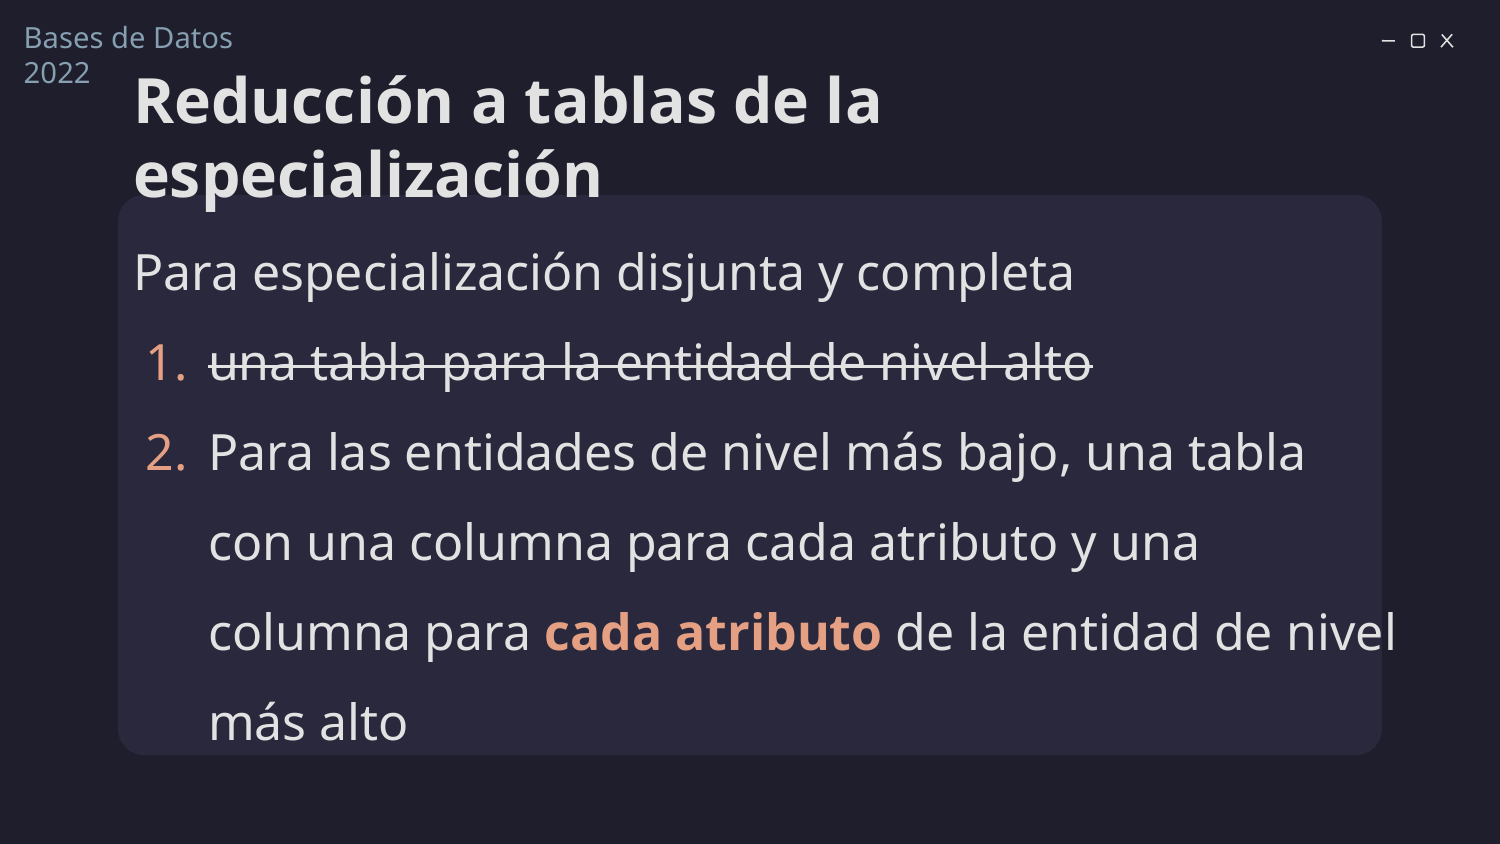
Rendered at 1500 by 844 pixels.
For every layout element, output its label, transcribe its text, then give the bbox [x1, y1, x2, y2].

list Para especialización disjunta y completa una tabla para la entidad de nivel alto Para las entidades de nivel más bajo, una tabla con una columna para cada atributo y una columna para cada atributo de la entidad de nivel más alto [118, 195, 1419, 750]
title Reducción a tablas de la especialización [118, 88, 1382, 183]
